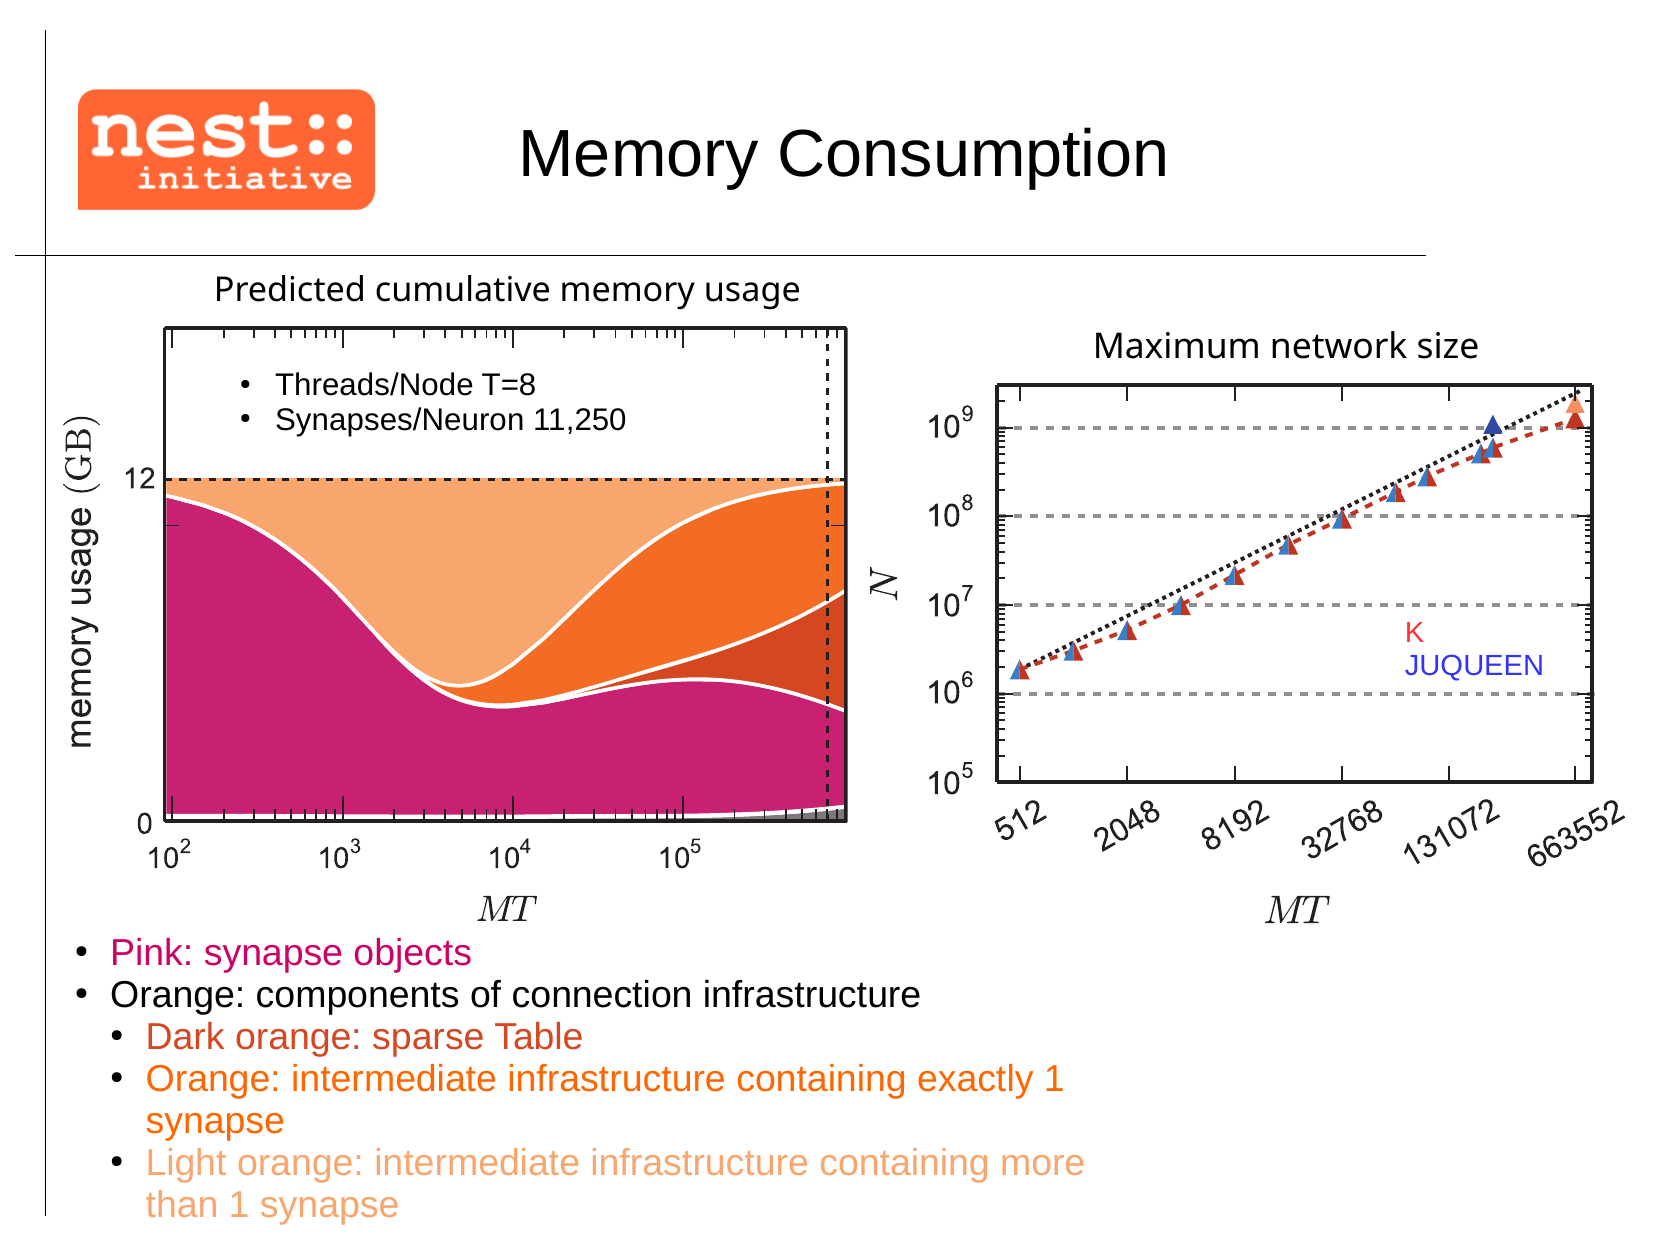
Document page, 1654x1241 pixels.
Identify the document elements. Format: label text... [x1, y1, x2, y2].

picture [78, 89, 376, 211]
text_box Threads/Node T=8 Synapses/Neuron 11,250 [225, 360, 645, 446]
picture [63, 275, 848, 921]
text_box Pink: synapse objects Orange: components of connection infrastructure Dark orange: sparse Table Orange: intermediate infrastructure containing exactly 1 synapse Light orange: intermediate infrastructure containing more than 1 synapse [60, 924, 1171, 1241]
text_box K JUQUEEN [1390, 608, 1561, 689]
picture [870, 331, 1654, 924]
title Memory Consumption [82, 49, 1571, 257]
